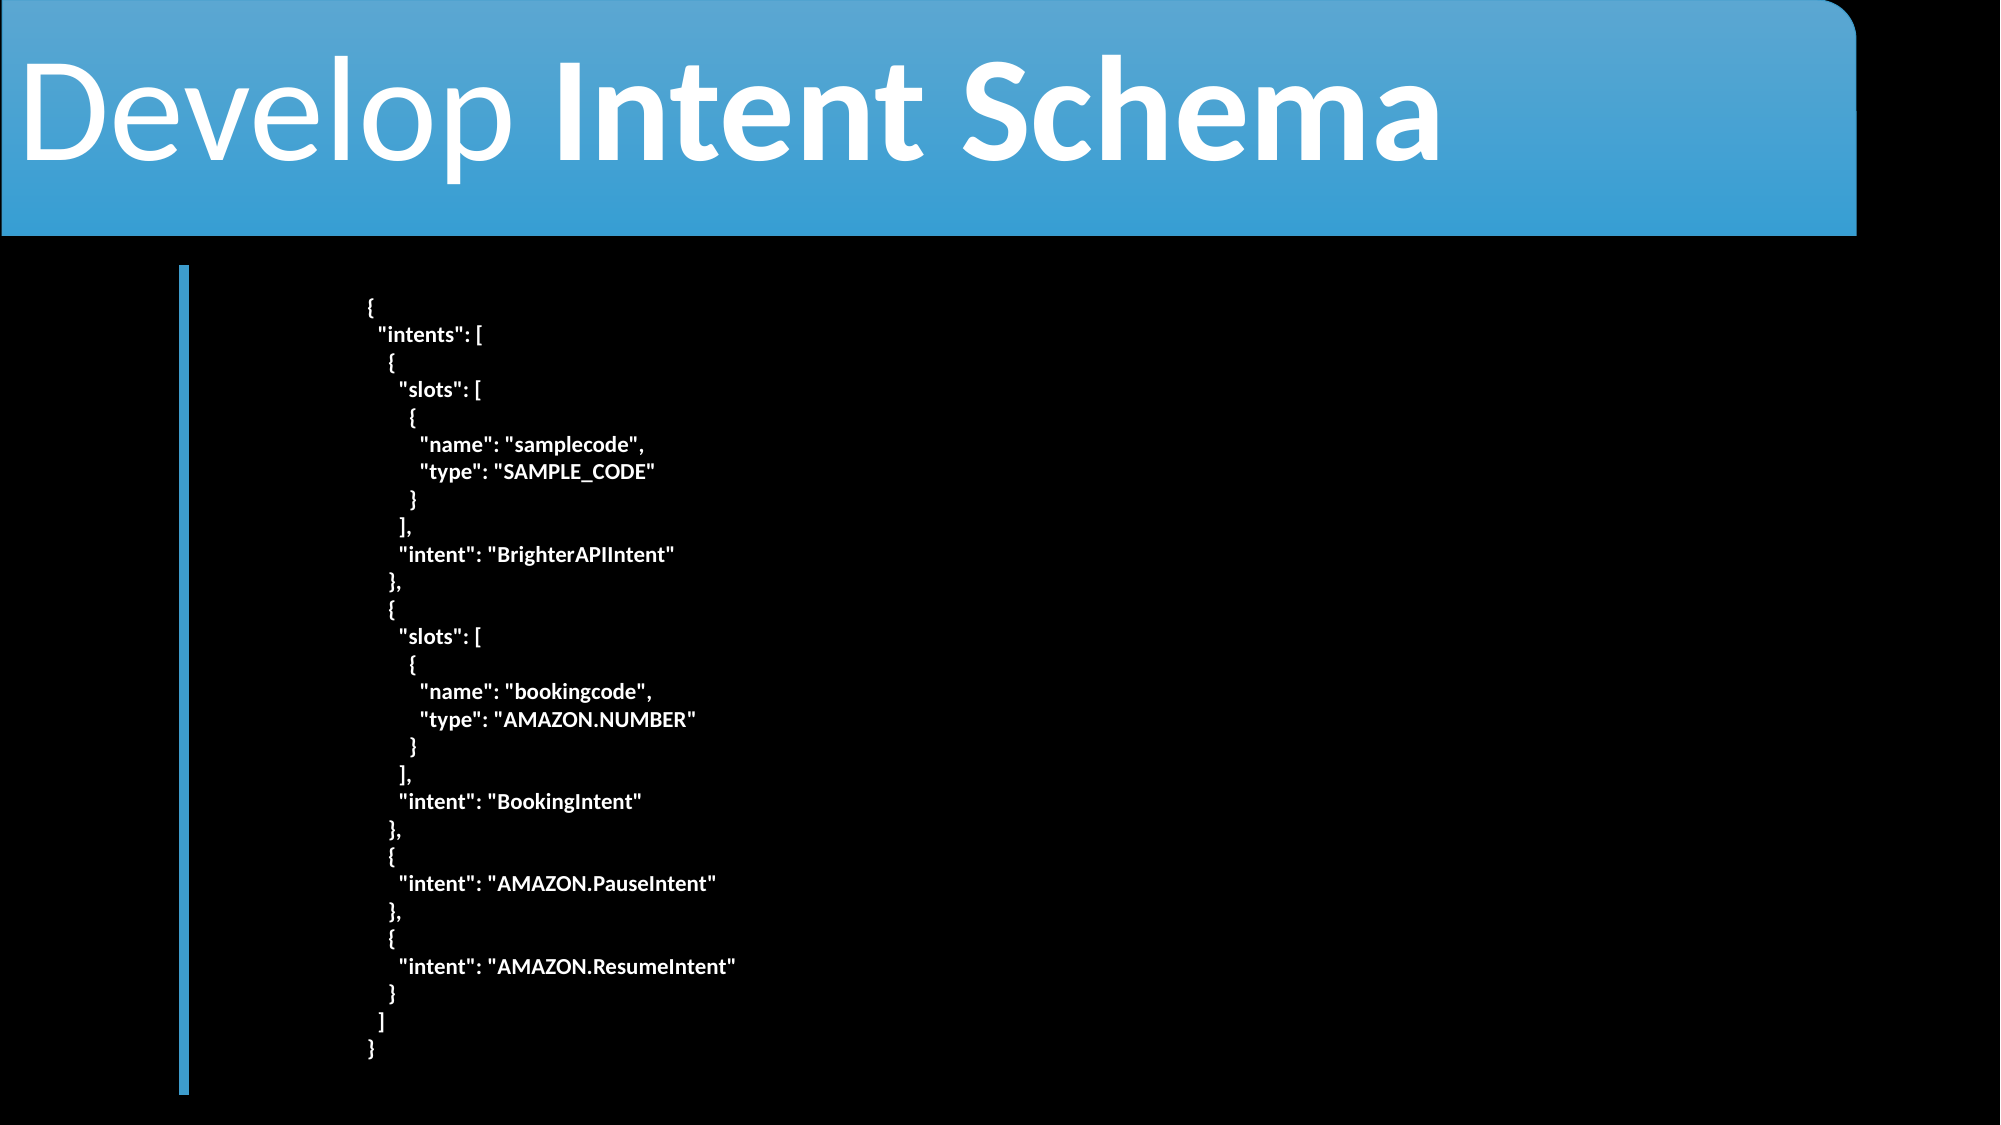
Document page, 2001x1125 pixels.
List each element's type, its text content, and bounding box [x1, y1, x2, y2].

text_box Develop Intent Schema [2, 3, 1461, 198]
text_box [2, 0, 1857, 236]
text_box { "intents": [ { "slots": [ { "name": "samplecode", "type": "SAMPLE_CODE" } ], "intent": "BrighterAPIIntent" }, { "slots": [ { "name": "bookingcode", "type": "AMAZON.NUMBER" } ], "intent": "BookingIntent" }, { "intent": "AMAZON.PauseIntent" }, { "intent": "AMAZON.ResumeIntent" } ] } [202, 285, 1972, 1069]
